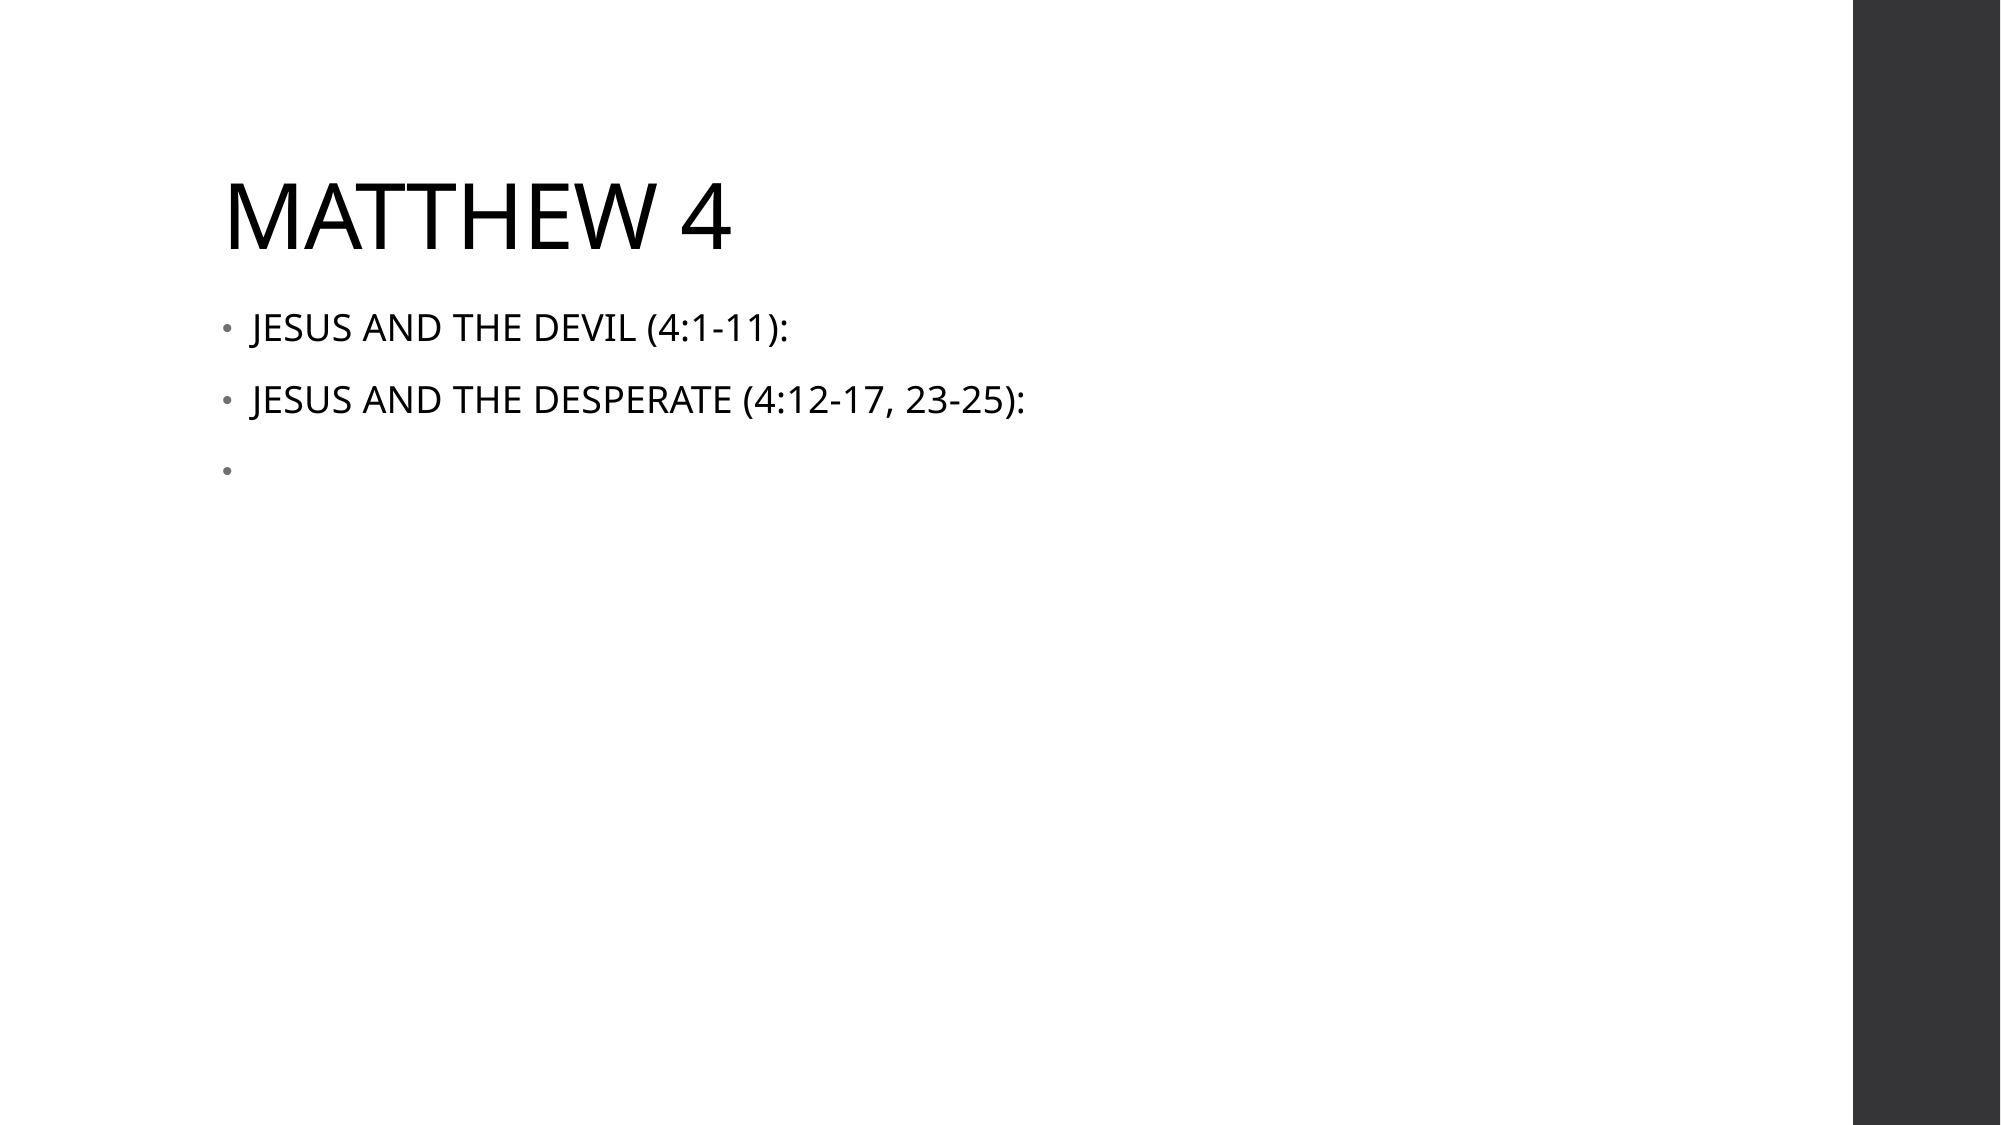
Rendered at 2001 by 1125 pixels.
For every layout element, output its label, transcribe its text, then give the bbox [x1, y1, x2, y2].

list JESUS AND THE DEVIL (4:1-11): JESUS AND THE DESPERATE (4:12-17, 23-25): [206, 299, 1617, 1014]
title MATTHEW 4 [206, 60, 1797, 278]
